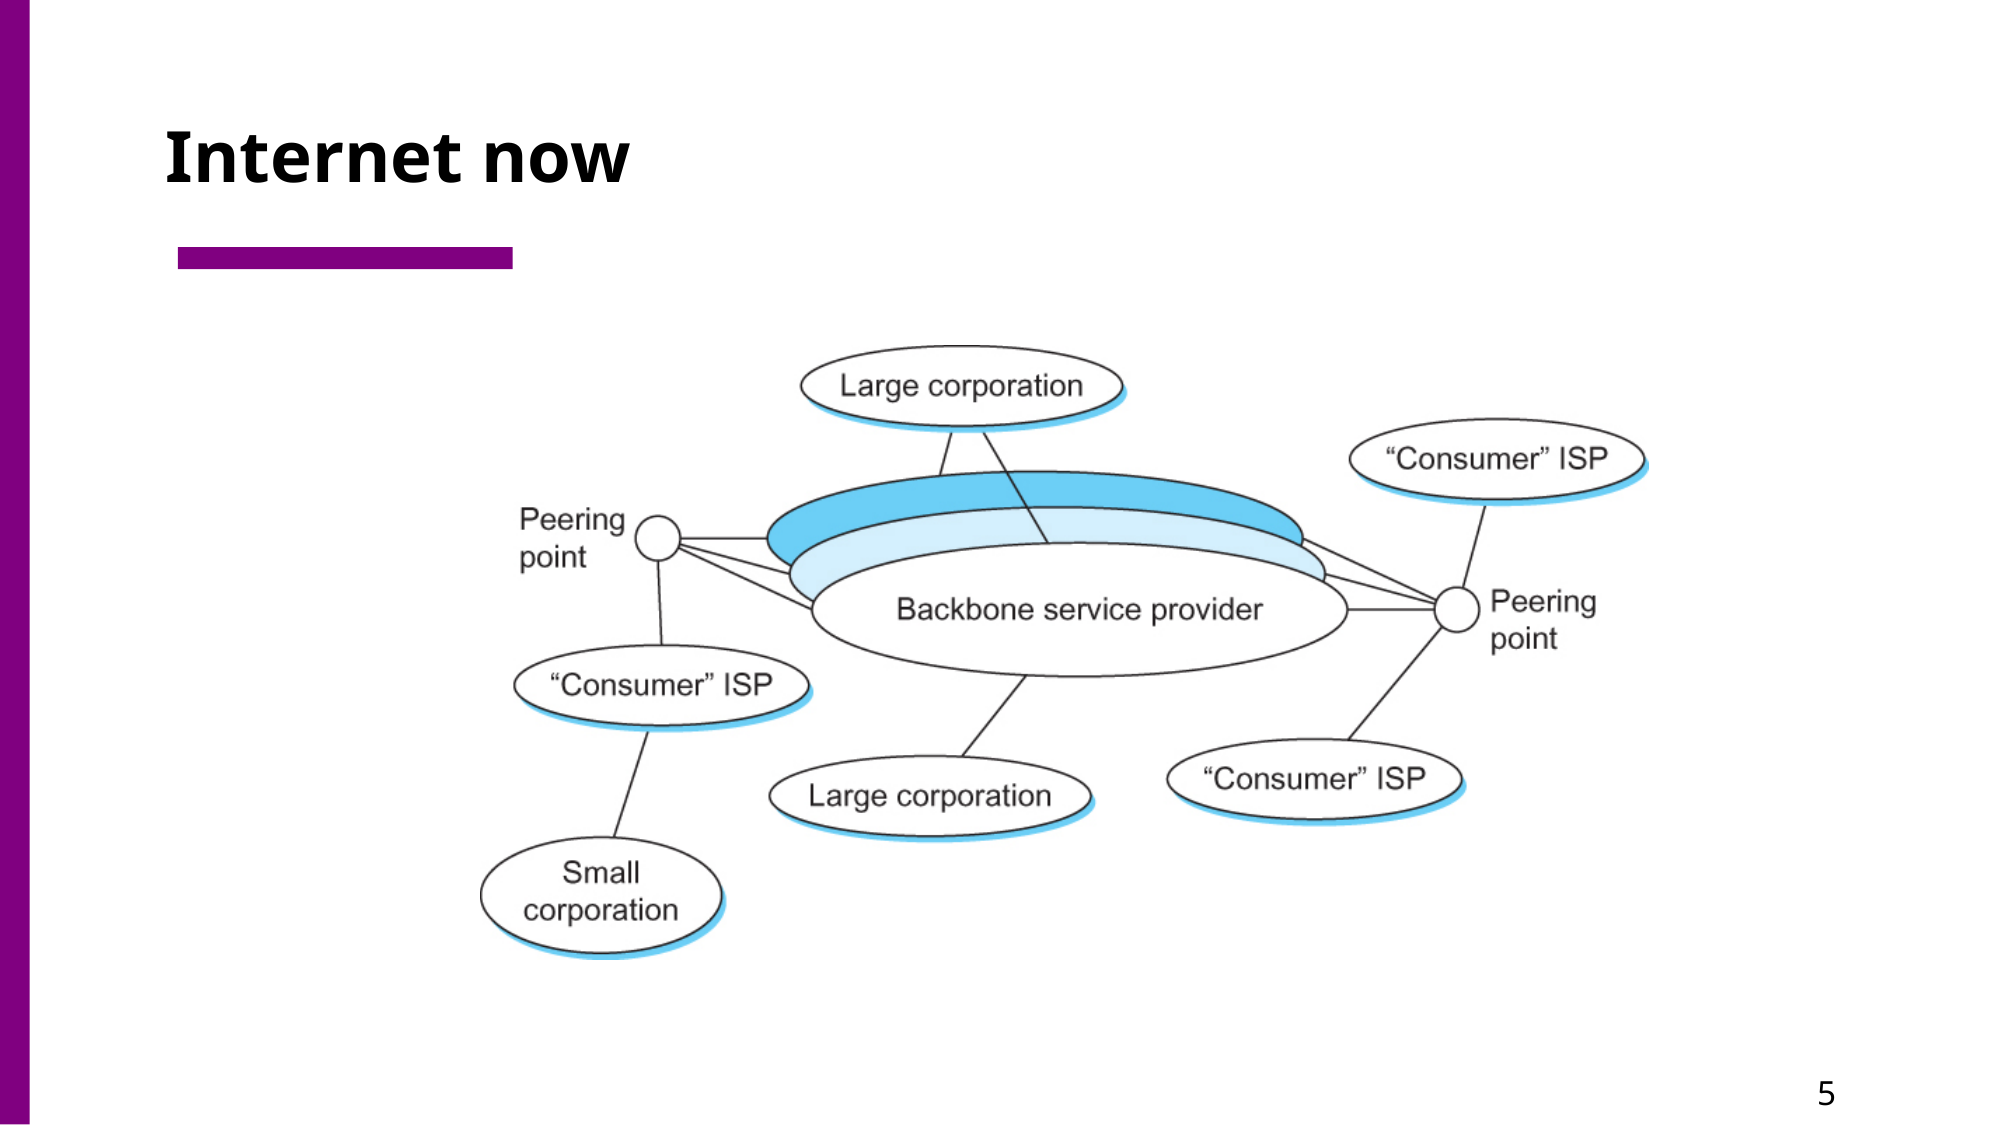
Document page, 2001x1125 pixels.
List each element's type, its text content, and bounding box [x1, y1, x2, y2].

picture [480, 345, 1649, 961]
text_box Internet now [151, 0, 1849, 212]
